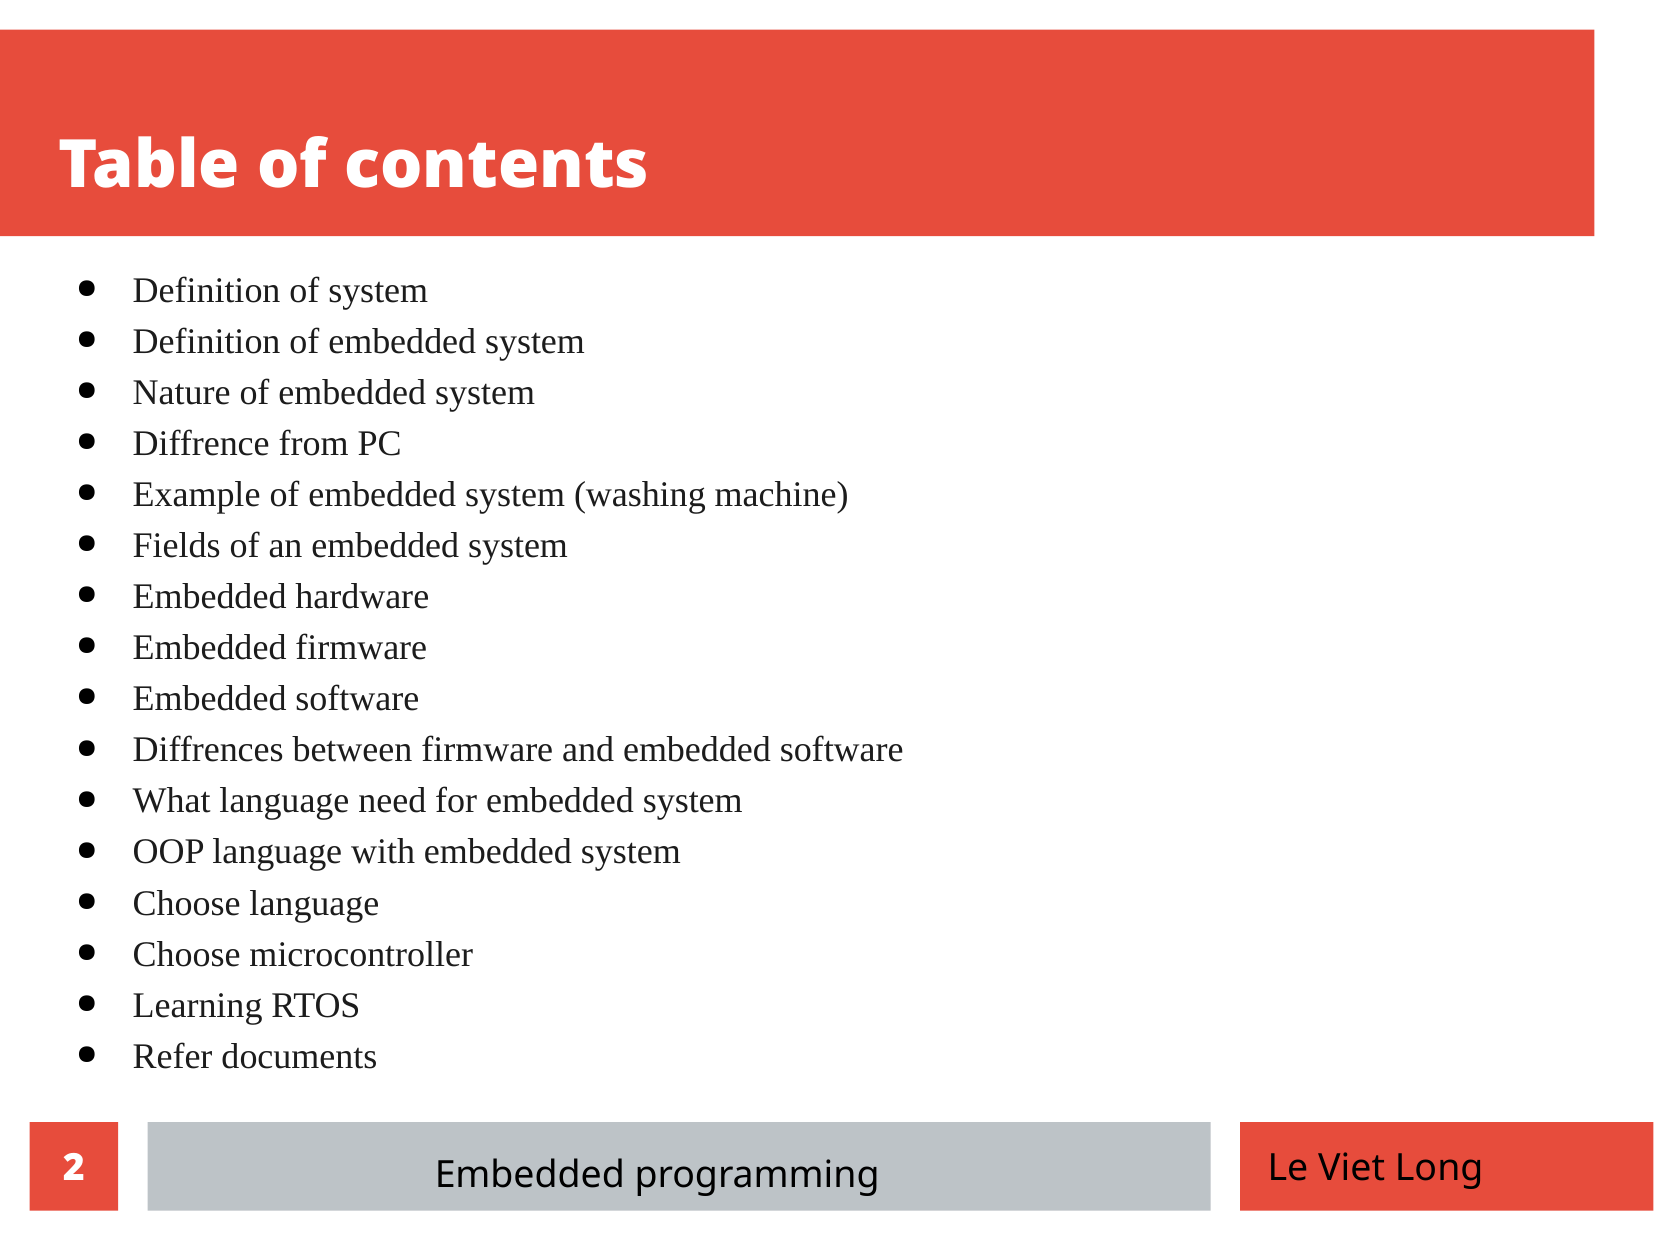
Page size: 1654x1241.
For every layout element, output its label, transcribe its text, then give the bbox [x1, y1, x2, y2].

list Definition of system Definition of embedded system Nature of embedded system Diffrence from PC Example of embedded system (washing machine) Fields of an embedded system Embedded hardware Embedded firmware Embedded software Diffrences between firmware and embedded software What language need for embedded system OOP language with embedded system Choose language Choose microcontroller Learning RTOS Refer documents [0, 270, 1446, 1081]
text_box Embedded programming [420, 1140, 1036, 1199]
title Table of contents [59, 59, 1595, 207]
text_box Le Viet Long [1252, 1132, 1538, 1192]
